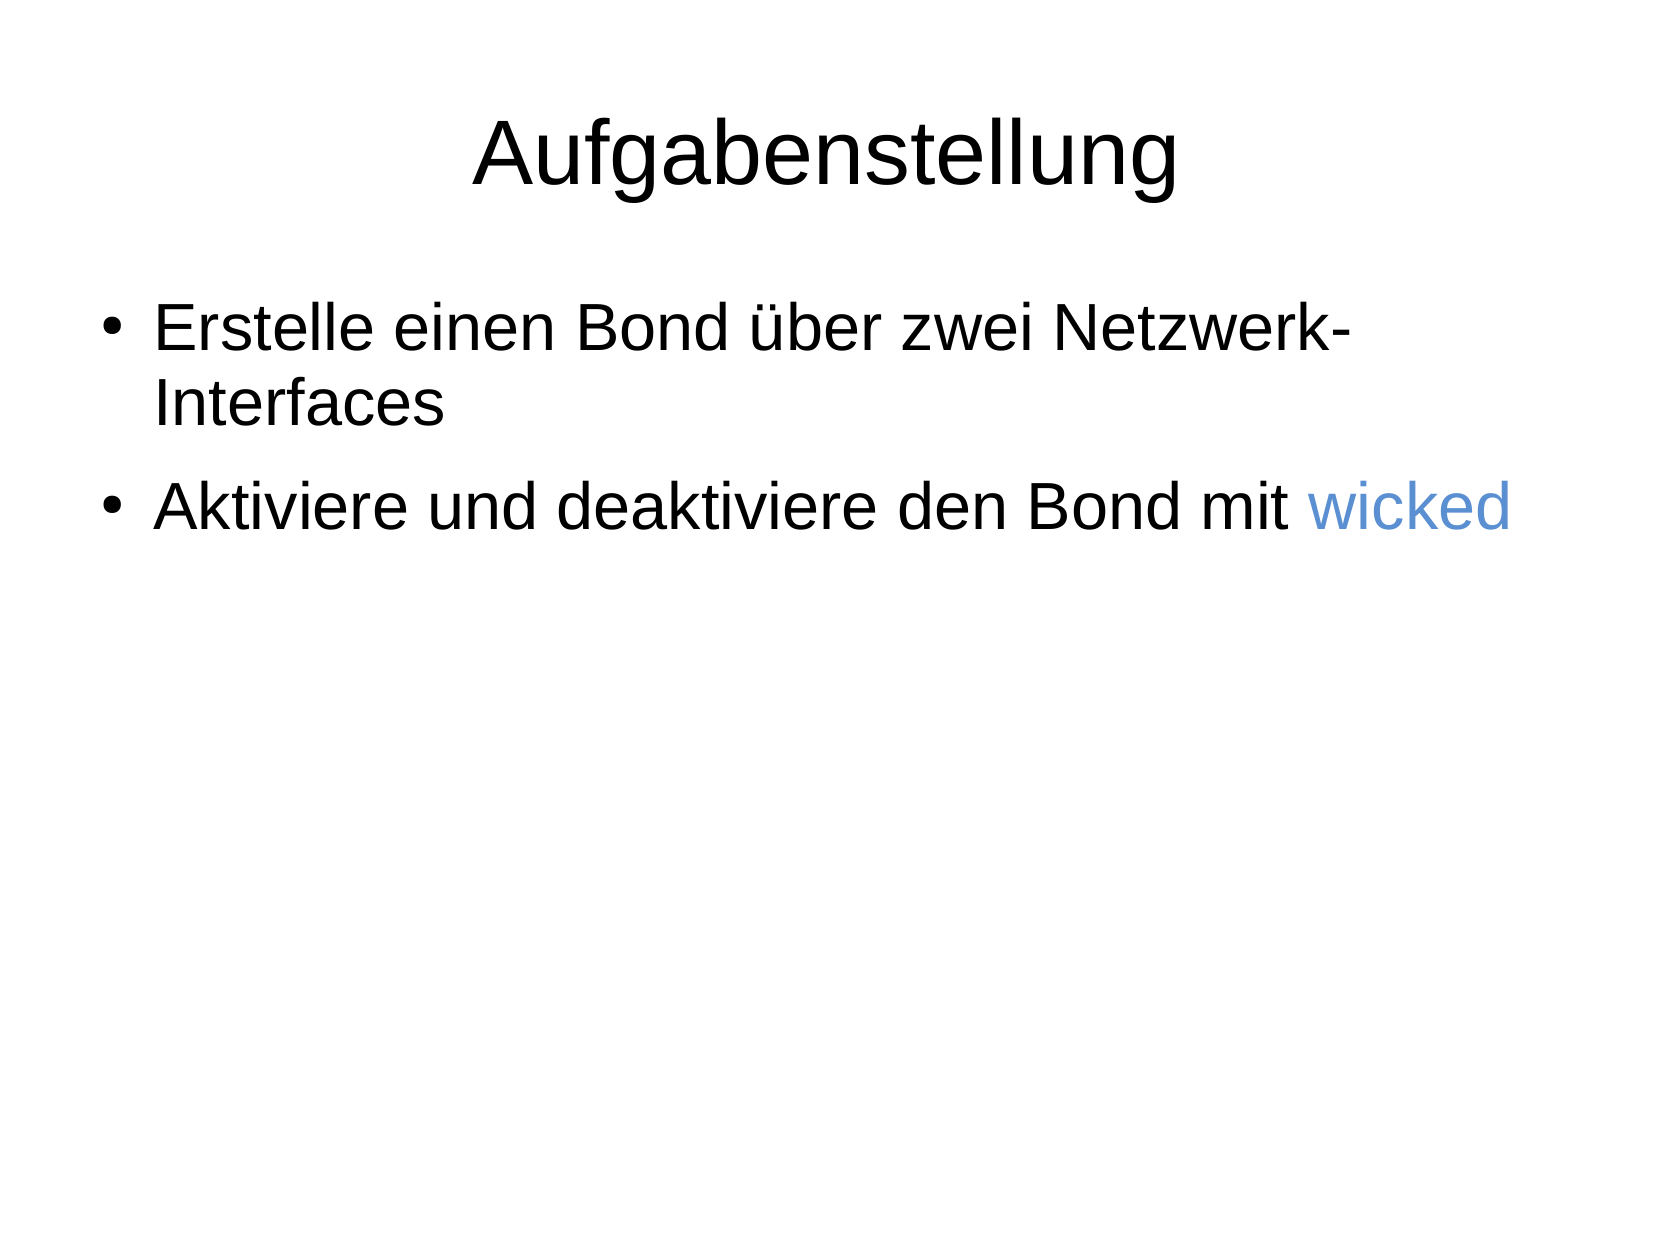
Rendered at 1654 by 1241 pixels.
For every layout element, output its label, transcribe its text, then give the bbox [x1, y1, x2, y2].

list Erstelle einen Bond über zwei Netzwerk-Interfaces Aktiviere und deaktiviere den Bond mit wicked [82, 290, 1571, 1010]
title Aufgabenstellung [82, 49, 1571, 257]
